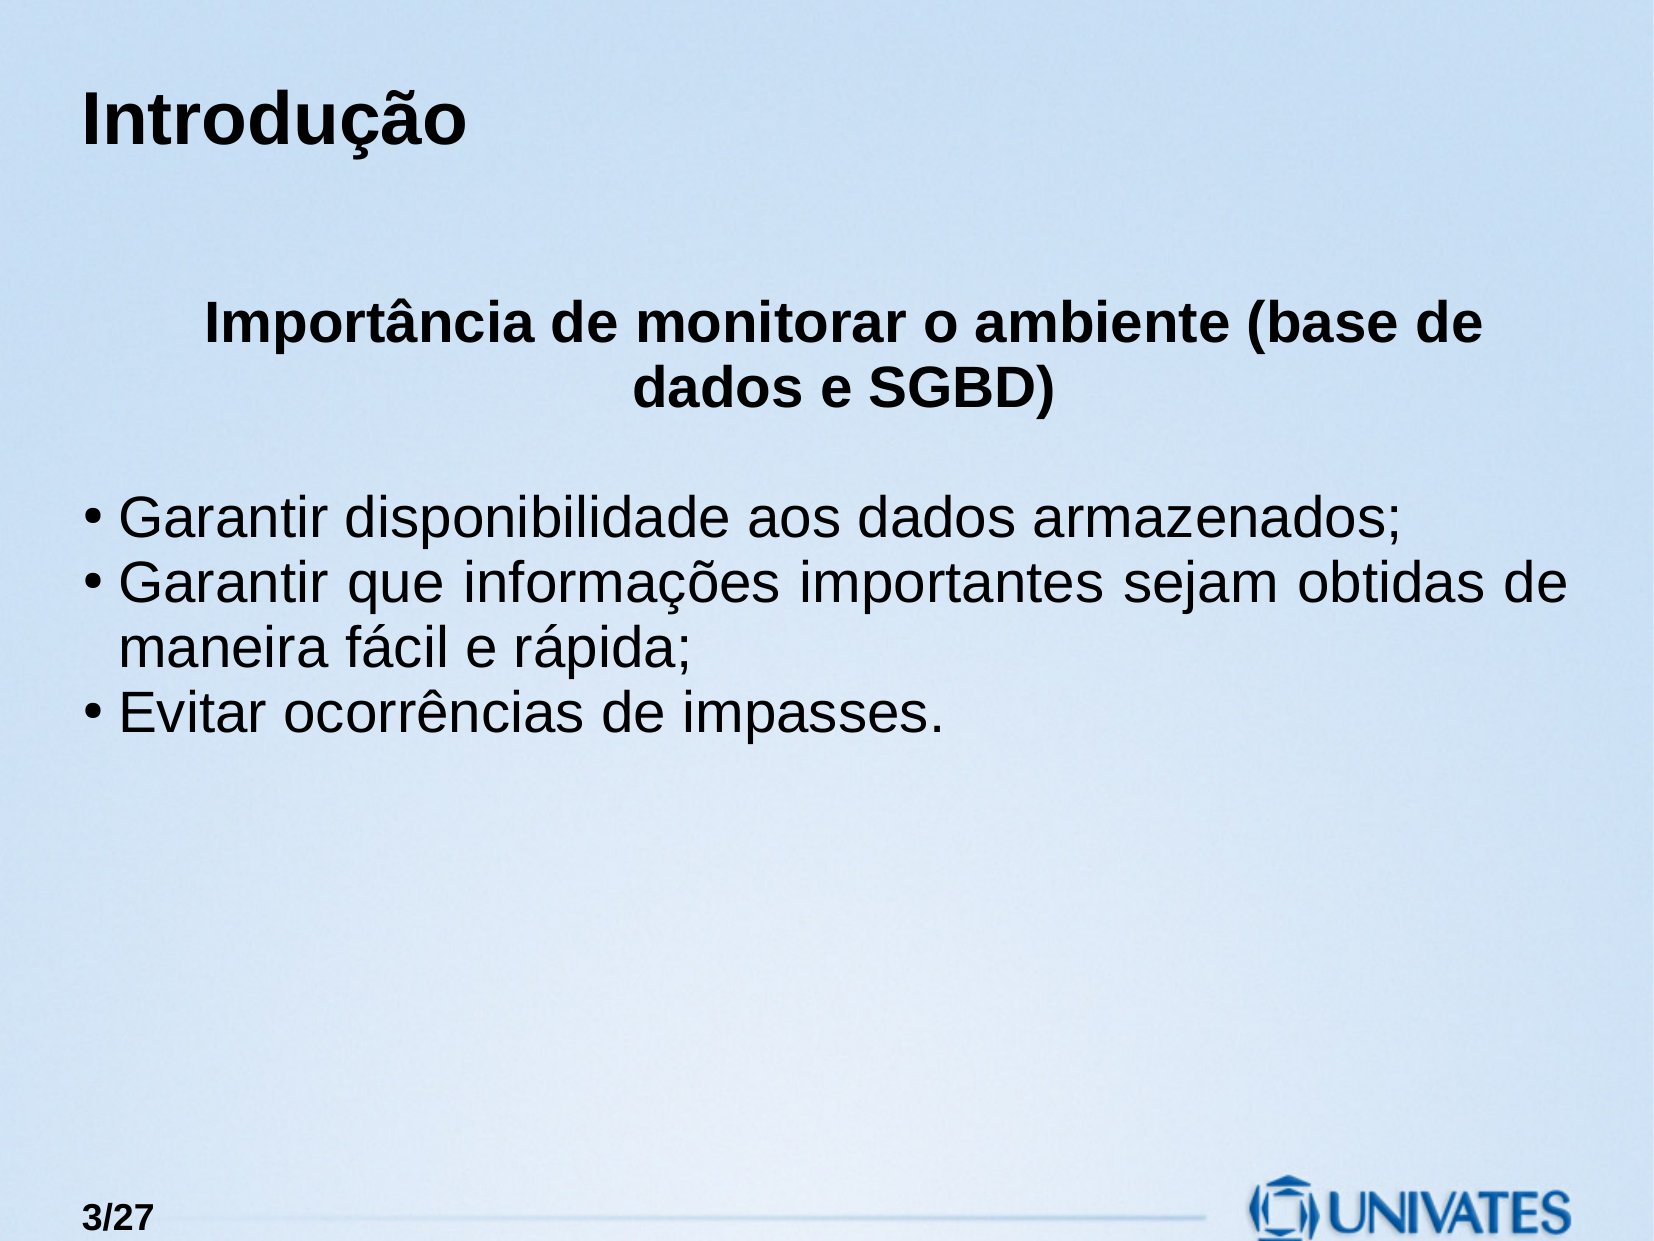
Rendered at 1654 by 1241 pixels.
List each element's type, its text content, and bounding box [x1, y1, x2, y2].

title Introdução [81, 60, 1570, 184]
text_box Importância de monitorar o ambiente (base de dados e SGBD) Garantir disponibilidade aos dados armazenados; Garantir que informações importantes sejam obtidas de maneira fácil e rápida; Evitar ocorrências de impasses. [82, 290, 1571, 1052]
